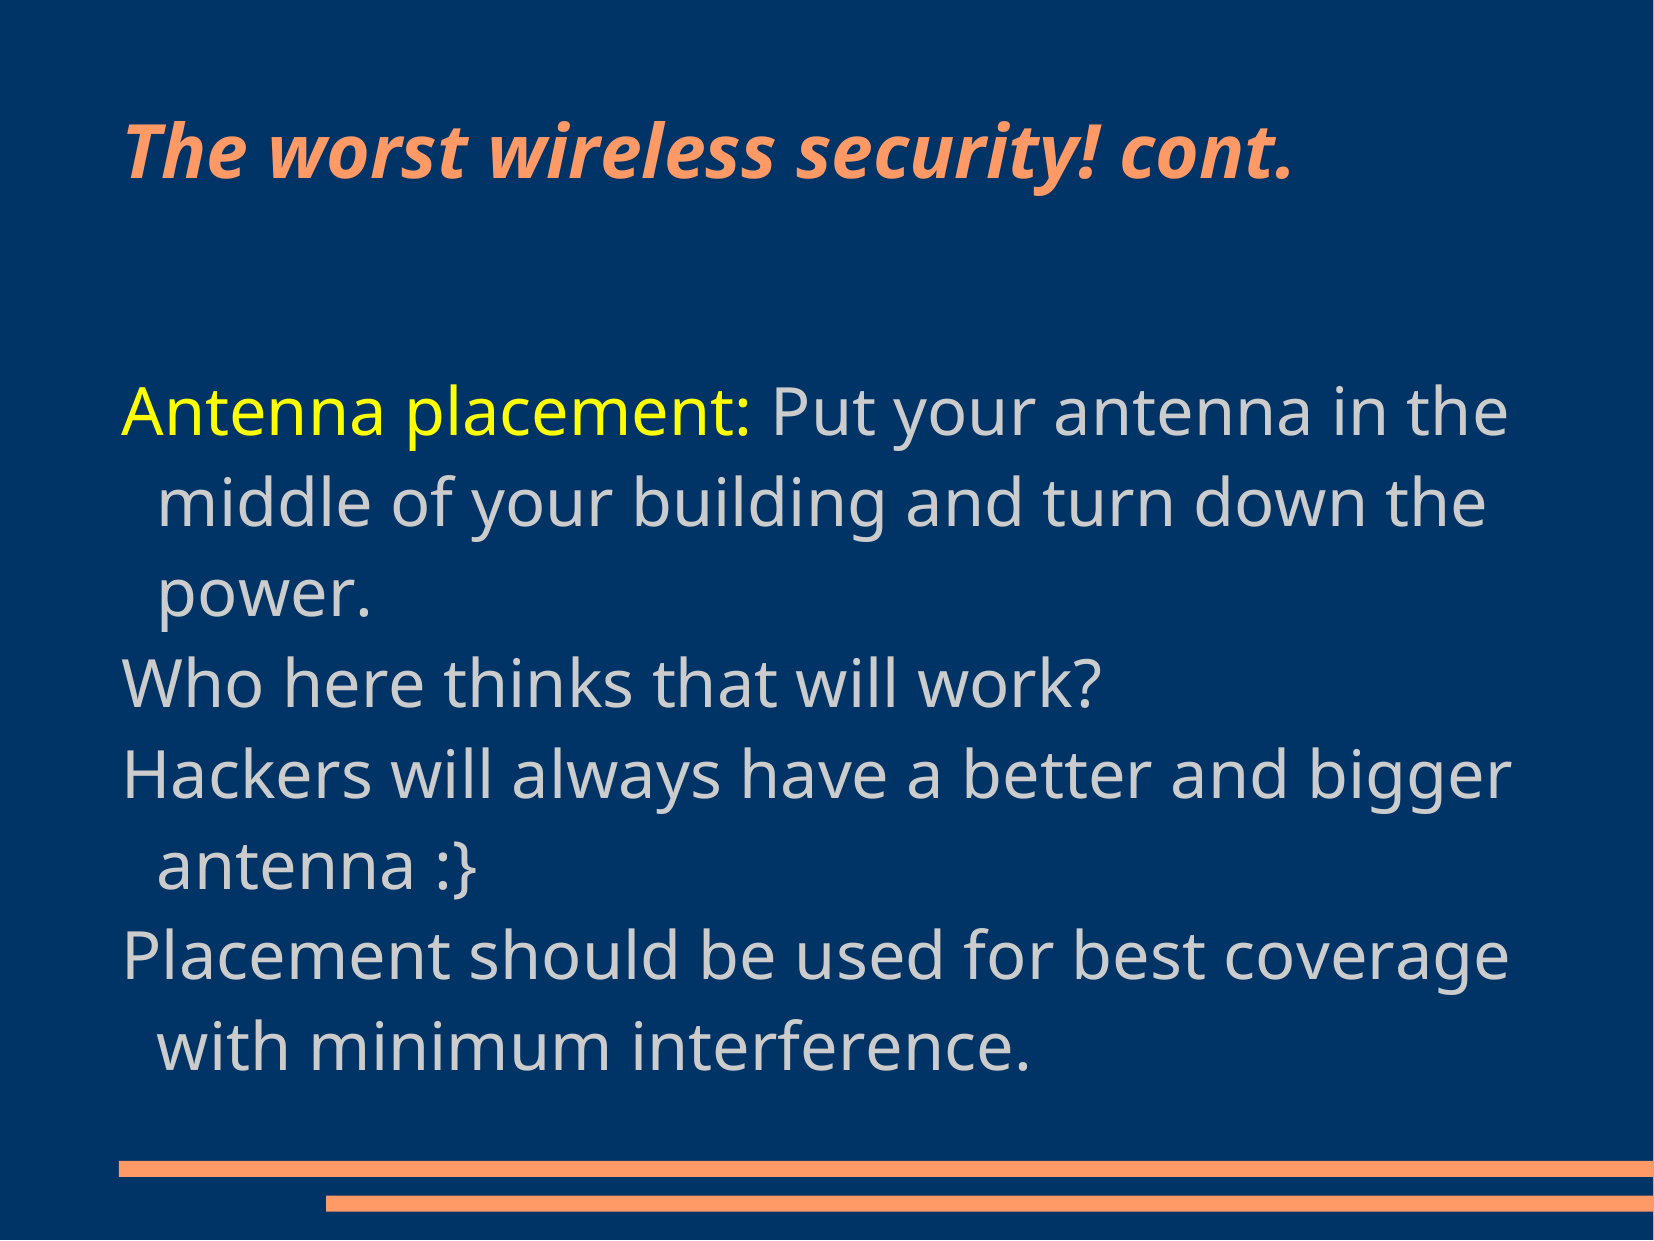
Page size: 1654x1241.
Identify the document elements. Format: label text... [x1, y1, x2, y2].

title The worst wireless security! cont. [121, 46, 1534, 254]
subtitle Antenna placement: Put your antenna in the middle of your building and turn down the power. Who here thinks that will work? Hackers will always have a better and bigger antenna :} Placement should be used for best coverage with minimum interference. [121, 322, 1561, 1133]
